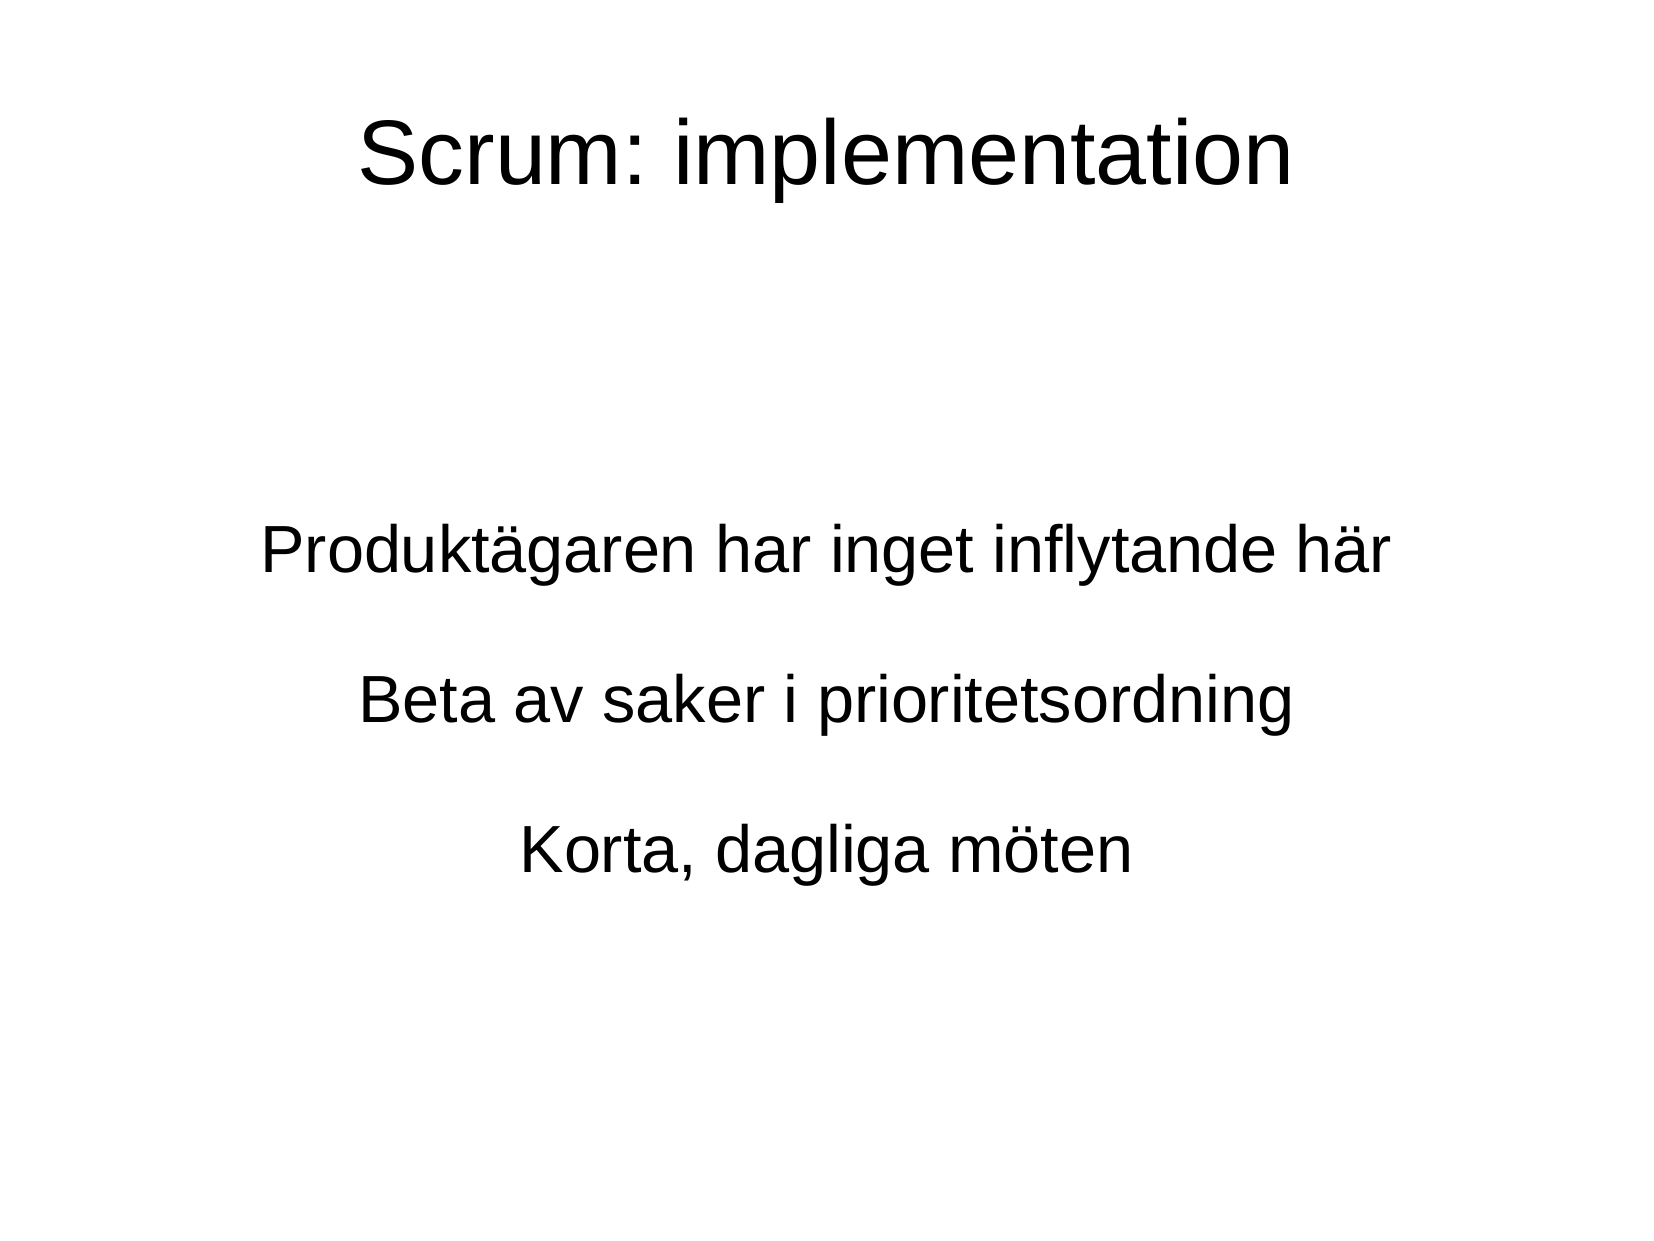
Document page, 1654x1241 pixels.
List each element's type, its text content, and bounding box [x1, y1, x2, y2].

subtitle Produktägaren har inget inflytande här Beta av saker i prioritetsordning Korta, dagliga möten [82, 290, 1571, 1109]
title Scrum: implementation [82, 49, 1571, 257]
